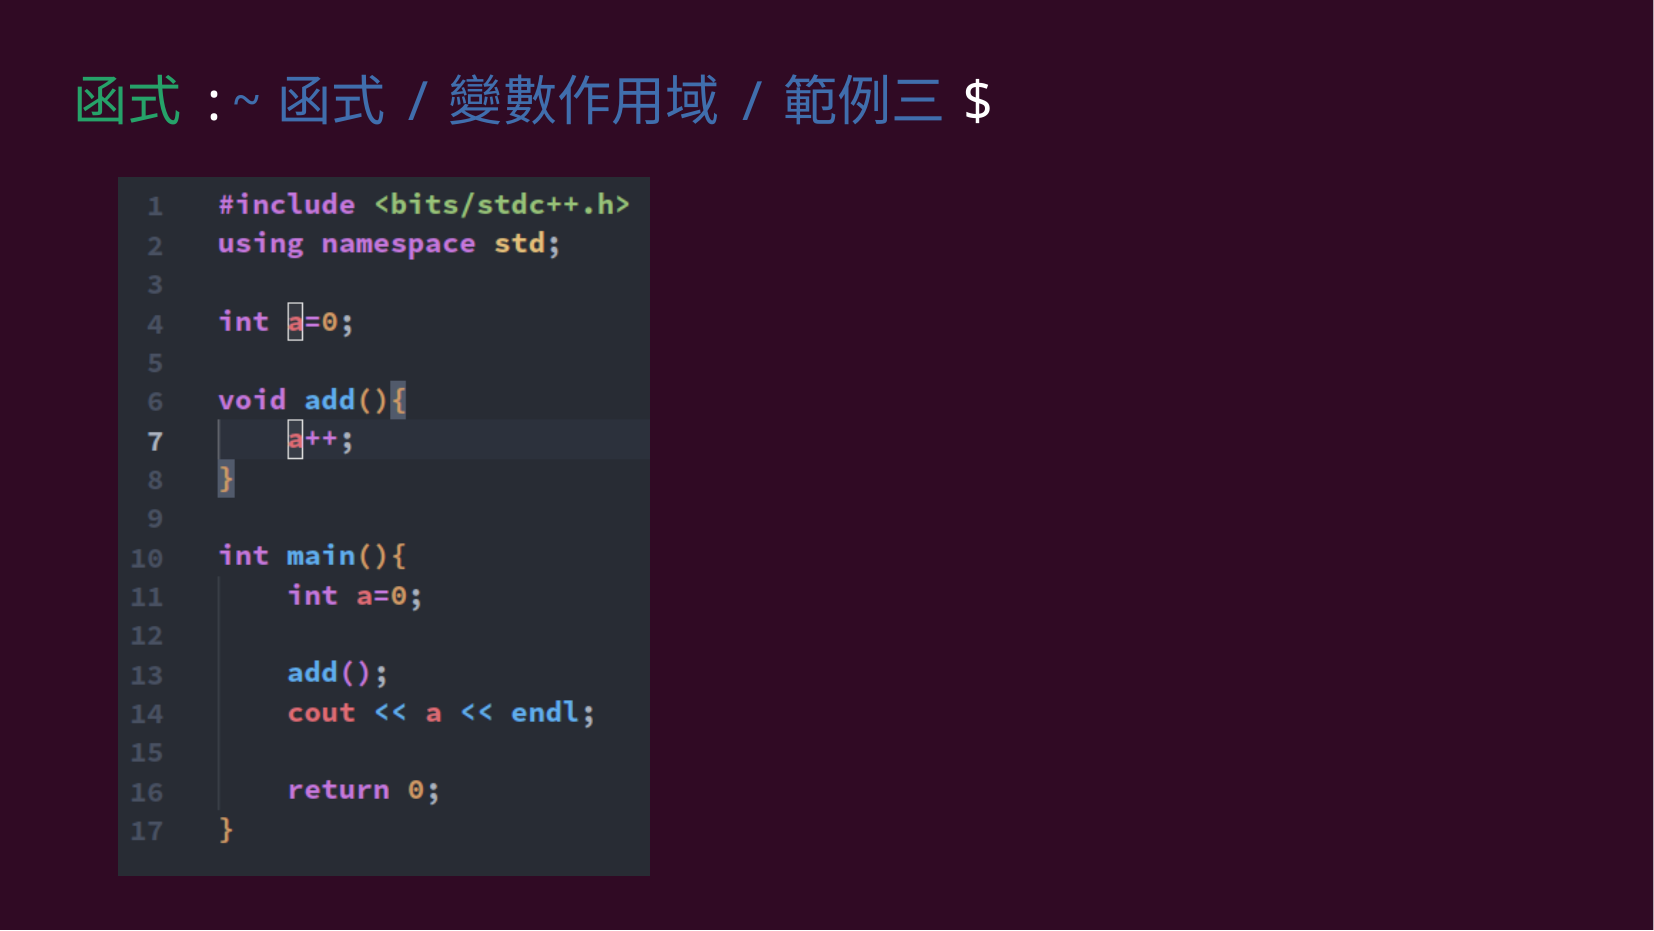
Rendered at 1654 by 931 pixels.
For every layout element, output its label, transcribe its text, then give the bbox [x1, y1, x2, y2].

text_box 函式:~函式/變數作用域/範例三$ [59, 55, 1201, 139]
picture [118, 177, 650, 876]
